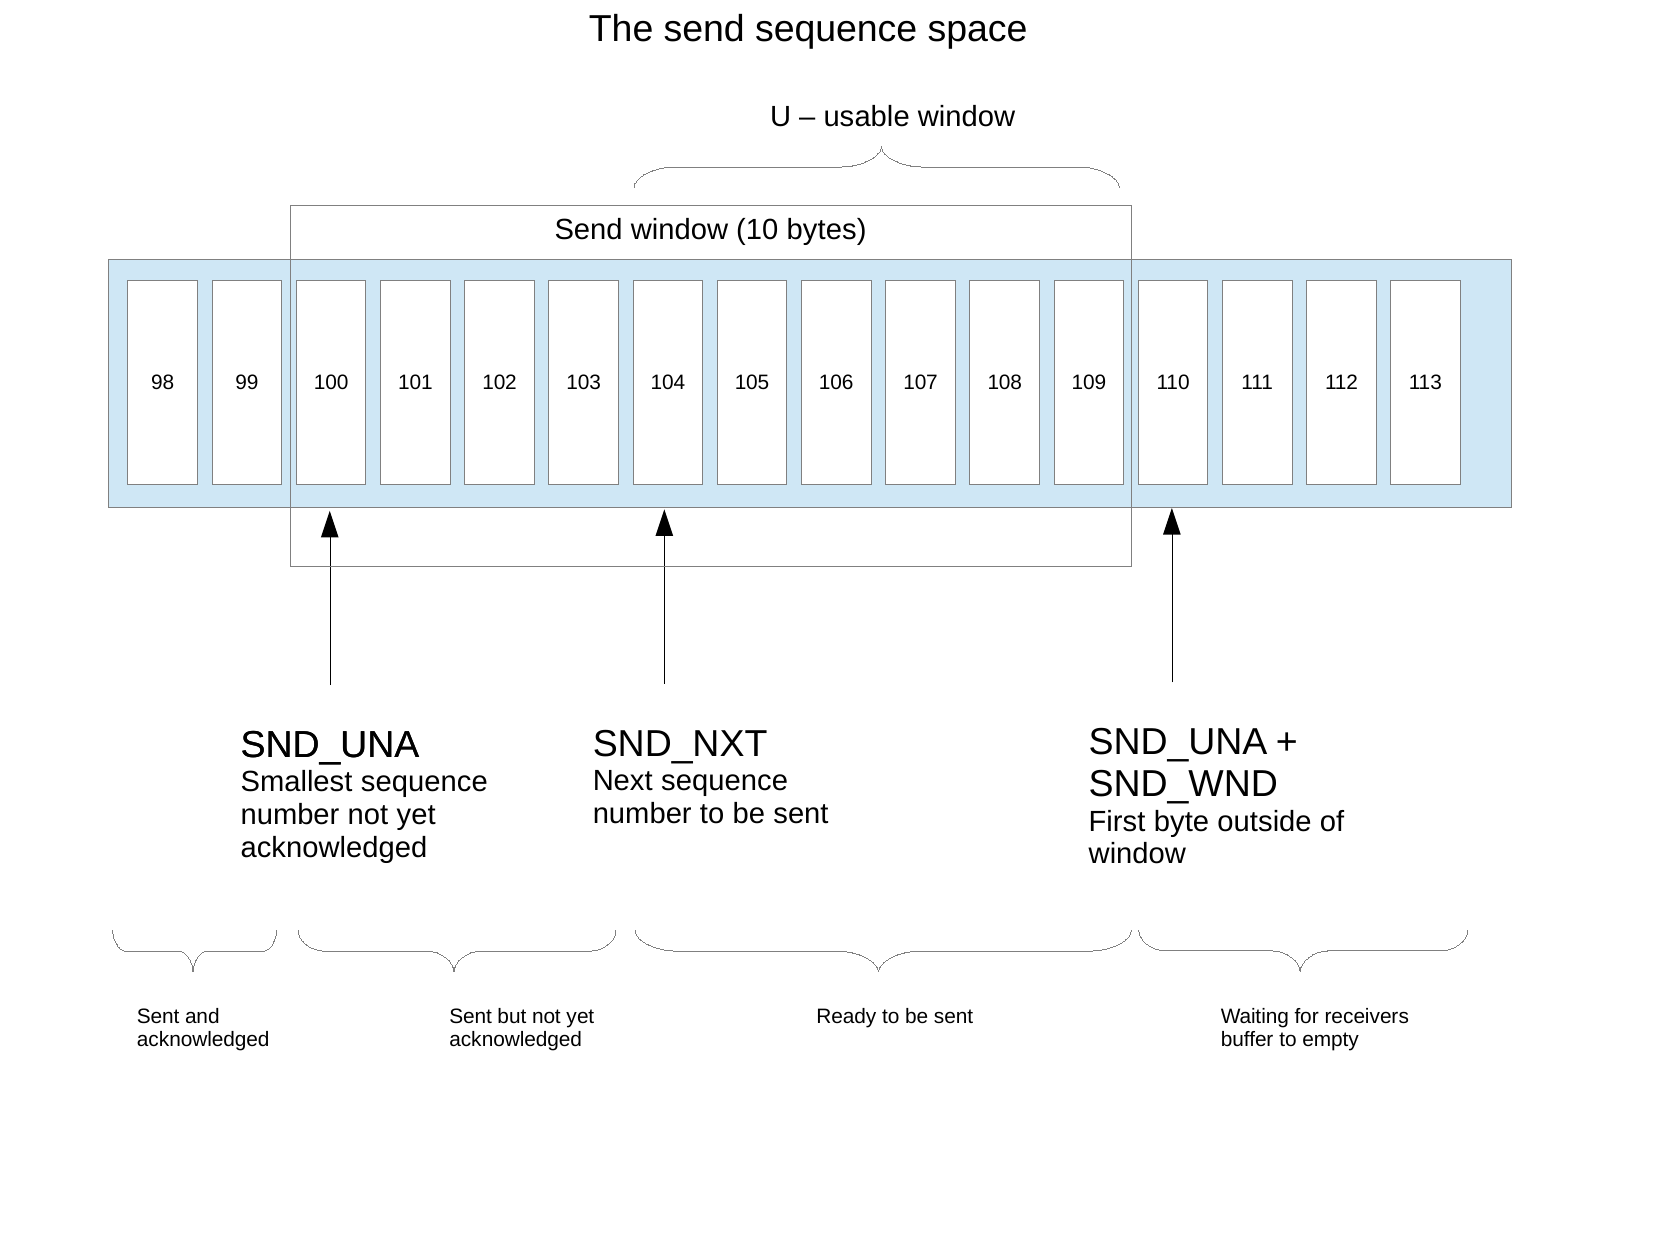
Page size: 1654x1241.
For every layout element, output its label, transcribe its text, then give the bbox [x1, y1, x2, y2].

text_box 99 [212, 280, 282, 485]
text_box U – usable window [755, 92, 1055, 141]
text_box SND_UNA Smallest sequence number not yet acknowledged [225, 716, 526, 872]
text_box SND_UNA + SND_WND First byte outside of window [1073, 713, 1374, 878]
text_box Waiting for receivers buffer to empty [1206, 997, 1445, 1059]
text_box The send sequence space [106, 0, 1510, 57]
text_box Sent and acknowledged [122, 997, 349, 1059]
text_box 111 [1222, 280, 1293, 485]
text_box Sent but not yet acknowledged [434, 997, 661, 1059]
text_box SND_NXT Next sequence number to be sent [578, 714, 878, 837]
text_box Ready to be sent [801, 997, 1041, 1036]
text_box [108, 259, 290, 508]
text_box 110 [1138, 280, 1208, 485]
text_box 112 [1306, 280, 1377, 485]
text_box 98 [127, 280, 198, 485]
text_box [1132, 259, 1512, 508]
text_box Send window (10 bytes) [290, 205, 1132, 567]
text_box 113 [1390, 280, 1461, 485]
